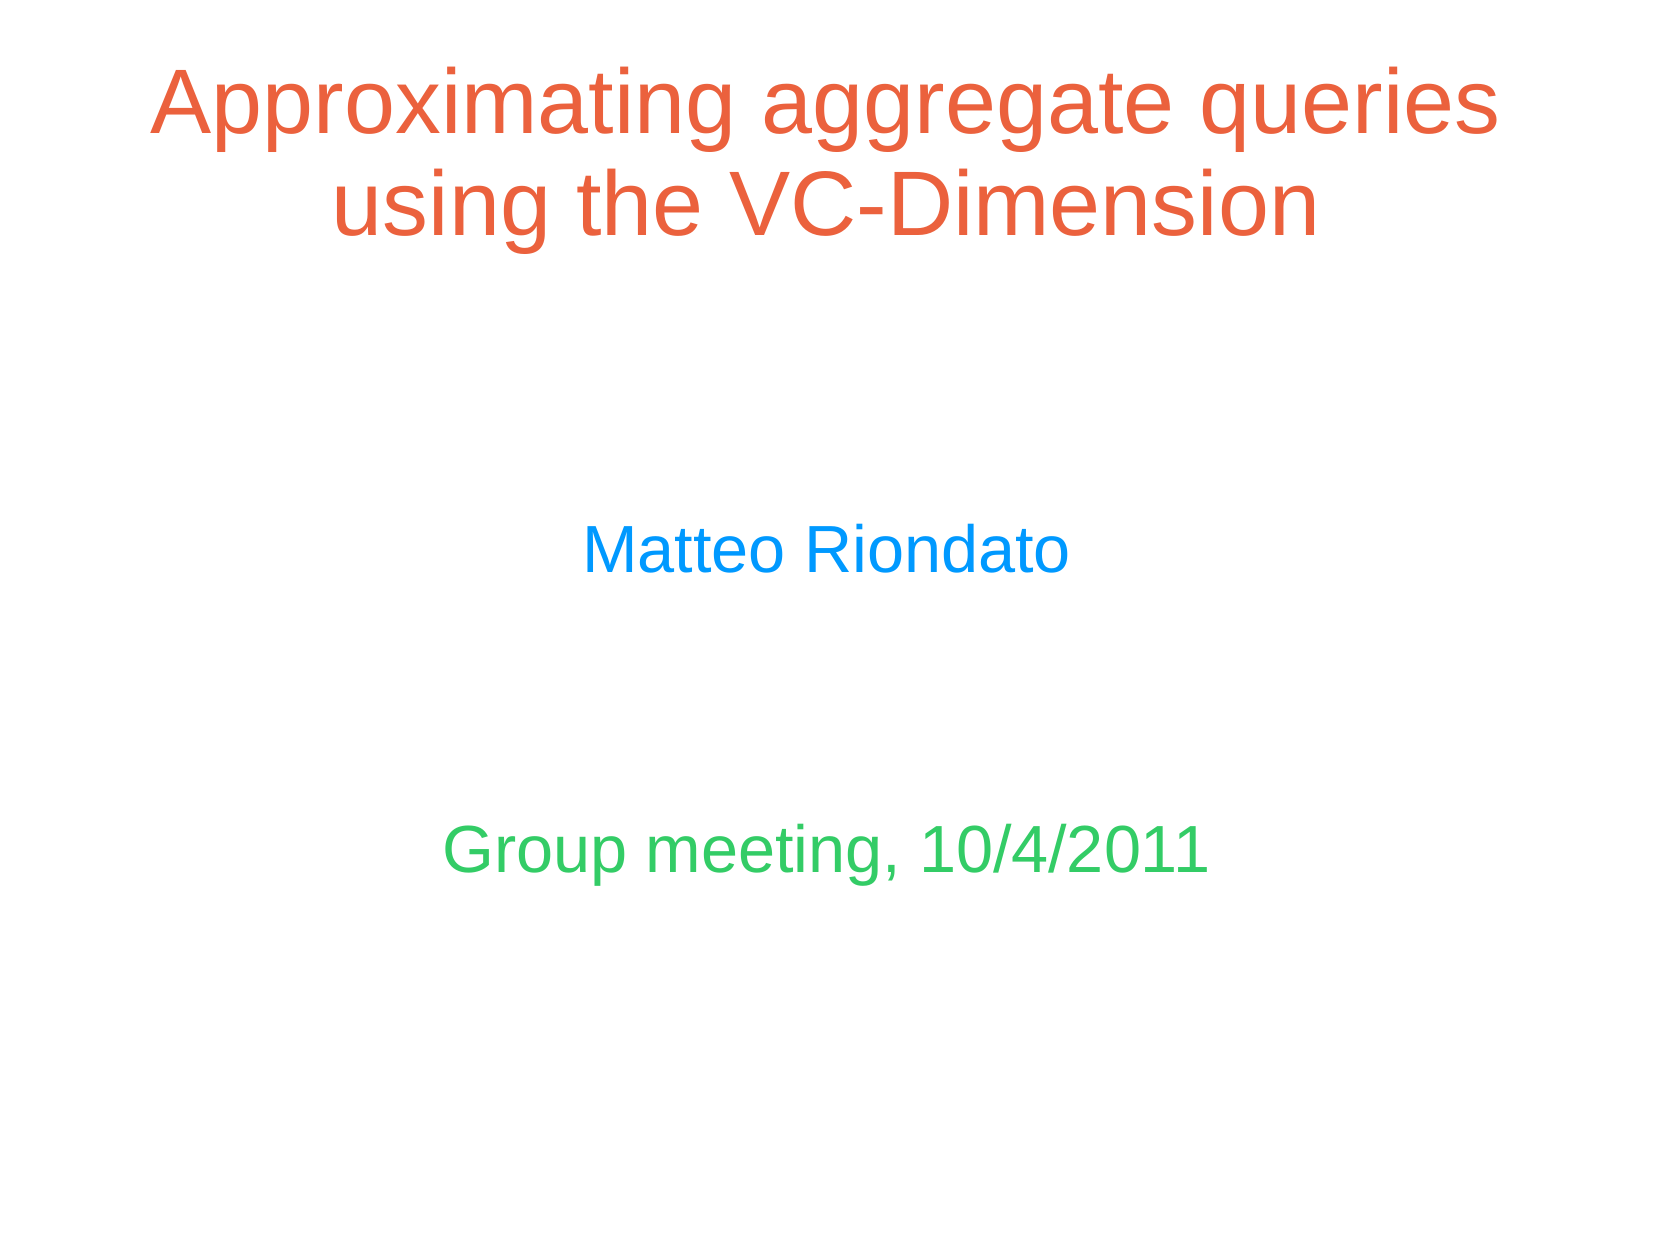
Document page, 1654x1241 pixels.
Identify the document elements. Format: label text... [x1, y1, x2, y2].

subtitle Matteo Riondato Group meeting, 10/4/2011 [82, 290, 1571, 1109]
title Approximating aggregate queries using the VC-Dimension [82, 49, 1571, 257]
